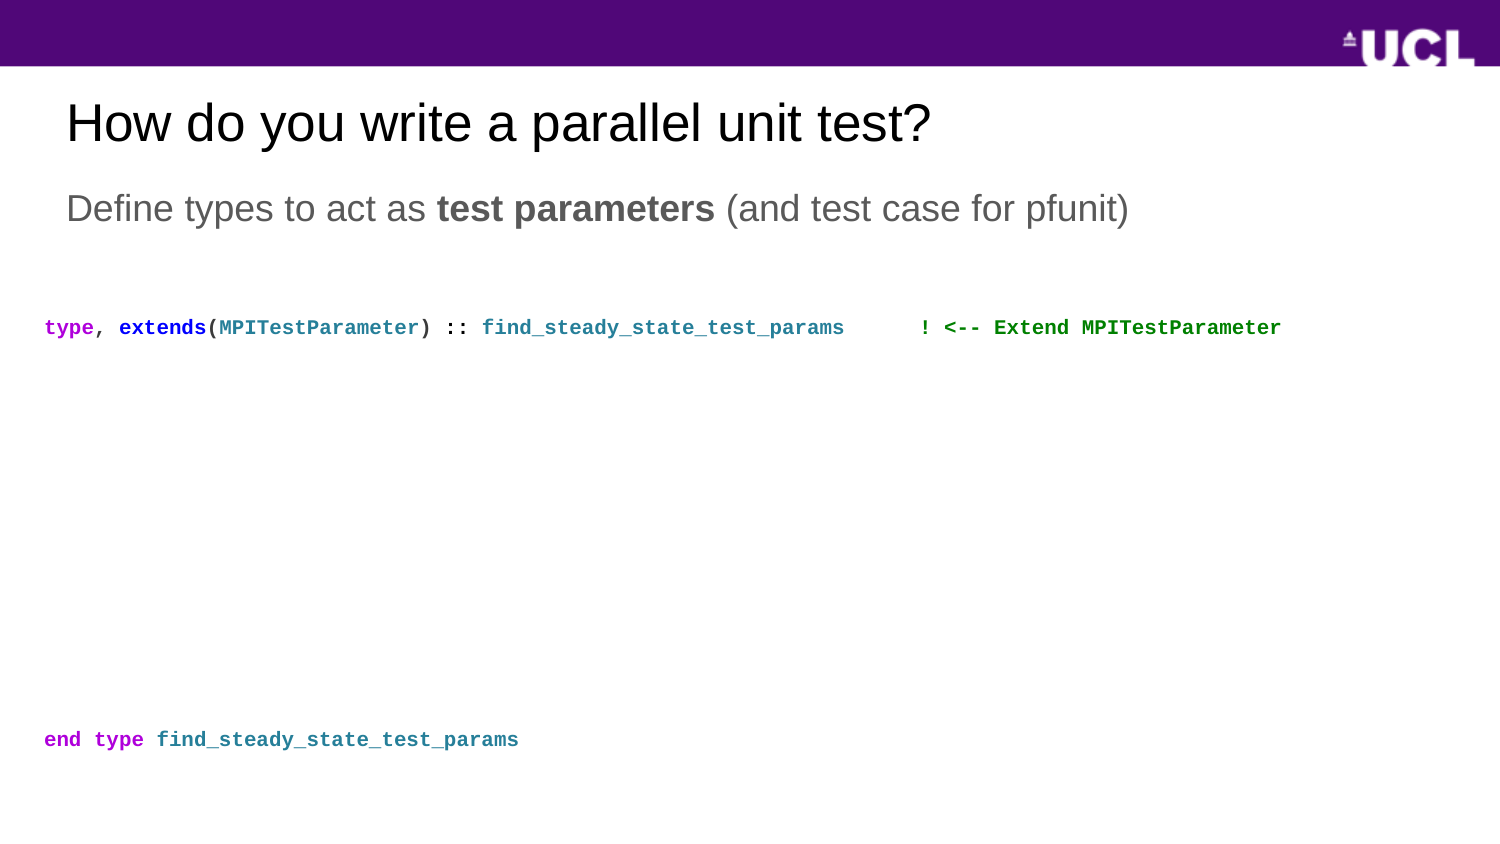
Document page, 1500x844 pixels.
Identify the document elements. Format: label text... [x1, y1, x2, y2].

picture [0, 0, 1500, 844]
text_box type, extends(MPITestParameter) :: find_steady_state_test_params ! <-- Extend MPITestParameter end type find_steady_state_test_params [29, 259, 1500, 768]
title How do you write a parallel unit test? [51, 72, 1449, 162]
list Define types to act as test parameters (and test case for pfunit) [51, 162, 1449, 249]
